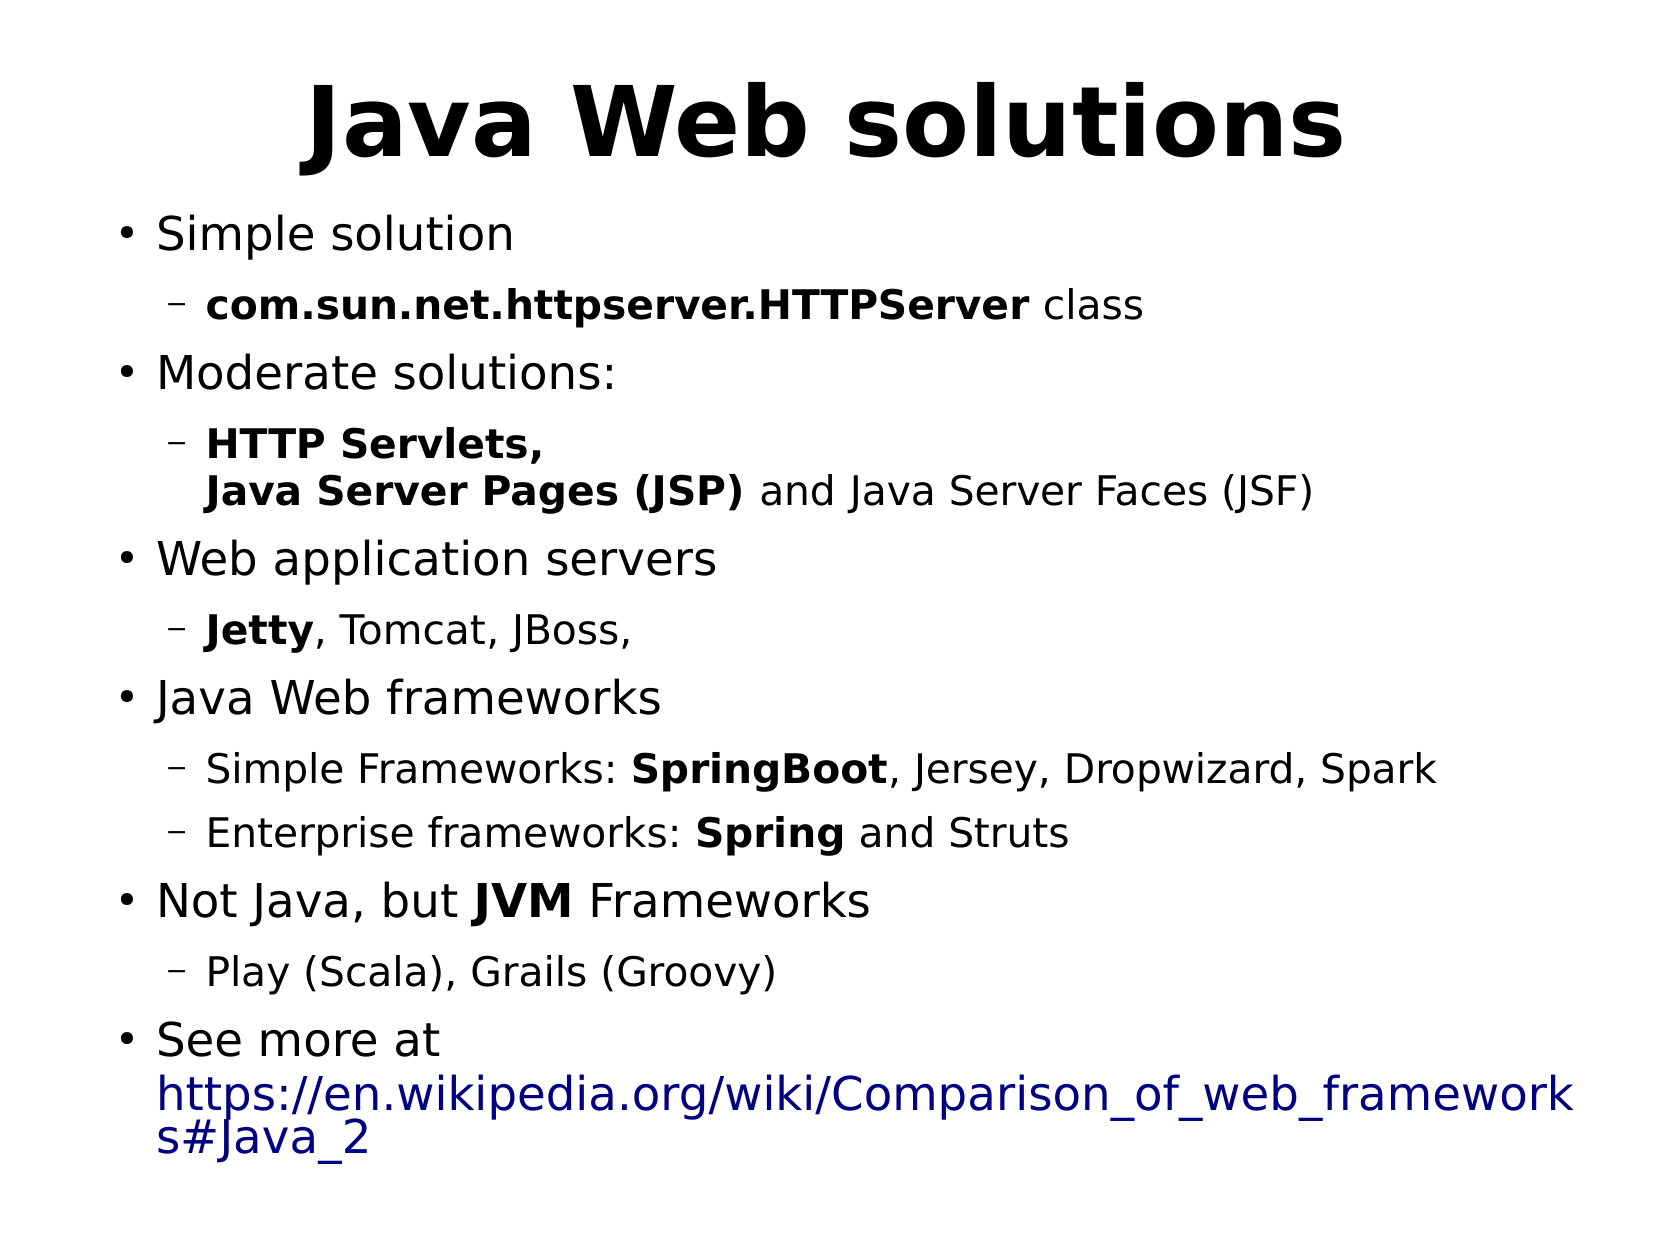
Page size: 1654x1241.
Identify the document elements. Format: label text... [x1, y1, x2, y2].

list Simple solution com.sun.net.httpserver.HTTPServer class Moderate solutions: HTTP Servlets, Java Server Pages (JSP) and Java Server Faces (JSF) Web application servers Jetty, Tomcat, JBoss, Java Web frameworks Simple Frameworks: SpringBoot, Jersey, Dropwizard, Spark Enterprise frameworks: Spring and Struts Not Java, but JVM Frameworks Play (Scala), Grails (Groovy) See more at https://en.wikipedia.org/wiki/Comparison_of_web_frameworks#Java_2 [106, 206, 1595, 1188]
title Java Web solutions [82, 49, 1571, 196]
